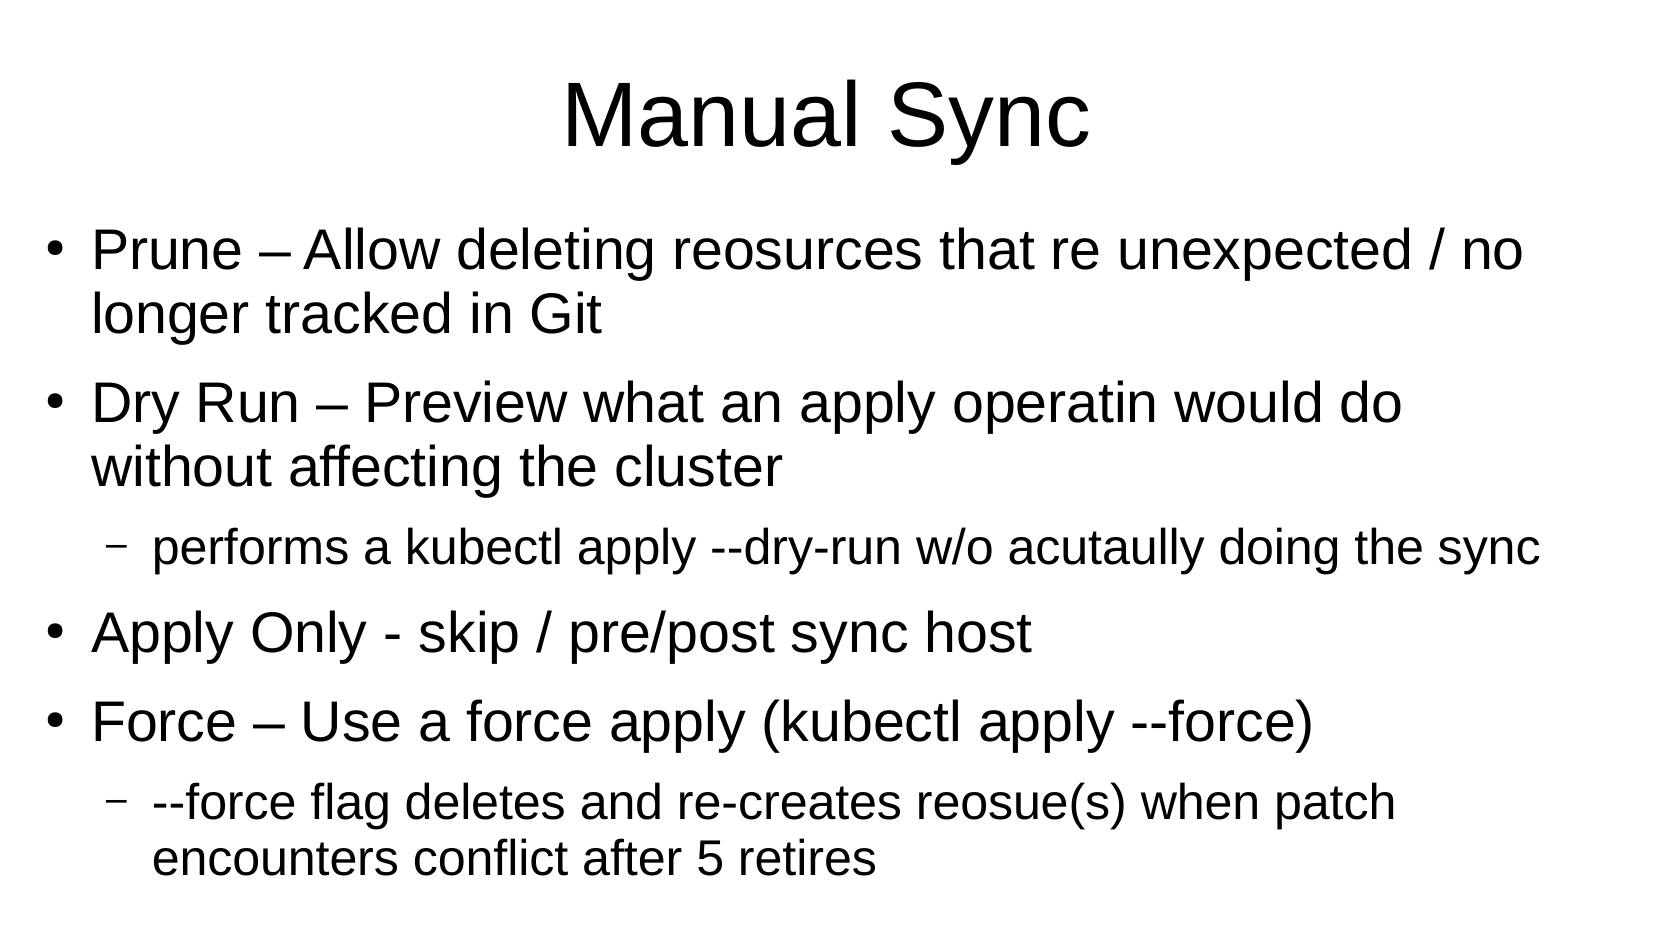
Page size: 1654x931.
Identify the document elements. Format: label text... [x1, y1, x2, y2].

list Prune – Allow deleting reosurces that re unexpected / no longer tracked in Git Dry Run – Preview what an apply operatin would do without affecting the cluster performs a kubectl apply --dry-run w/o acutaully doing the sync Apply Only - skip / pre/post sync host Force – Use a force apply (kubectl apply --force) --force flag deletes and re-creates reosue(s) when patch encounters conflict after 5 retires [30, 217, 1571, 901]
title Manual Sync [82, 37, 1571, 193]
